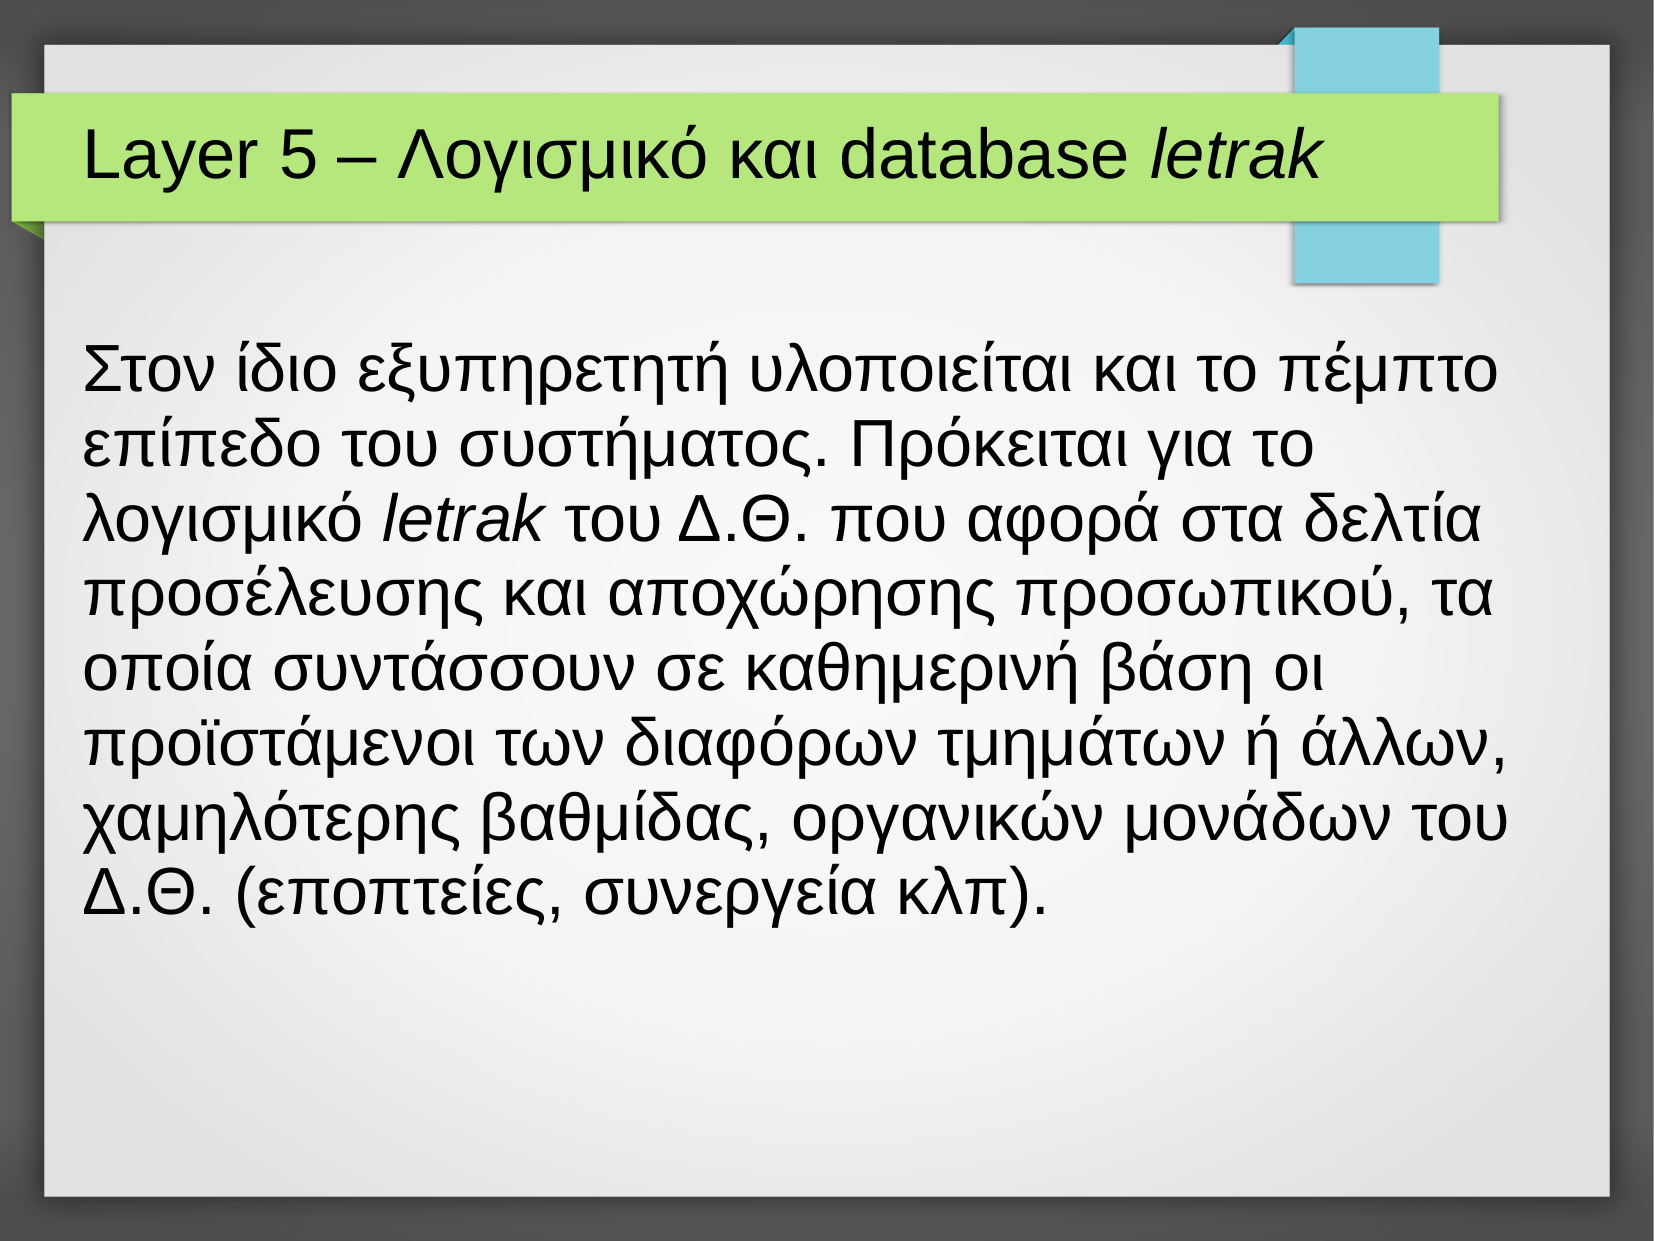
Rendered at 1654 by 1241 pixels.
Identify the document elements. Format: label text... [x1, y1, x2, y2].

subtitle Στον ίδιο εξυπηρετητή υλοποιείται και το πέμπτο επίπεδο του συστήματος. Πρόκειται για το λογισμικό letrak του Δ.Θ. που αφορά στα δελτία προσέλευσης και αποχώρησης προσωπικού, τα οποία συντάσσουν σε καθημερινή βάση οι προϊστάμενοι των διαφόρων τμημάτων ή άλλων, χαμηλότερης βαθμίδας, οργανικών μονάδων του Δ.Θ. (εποπτείες, συνεργεία κλπ). [82, 285, 1571, 976]
title Layer 5 ‒ Λογισμικό και database letrak [82, 74, 1426, 233]
picture [0, 0, 1654, 1241]
